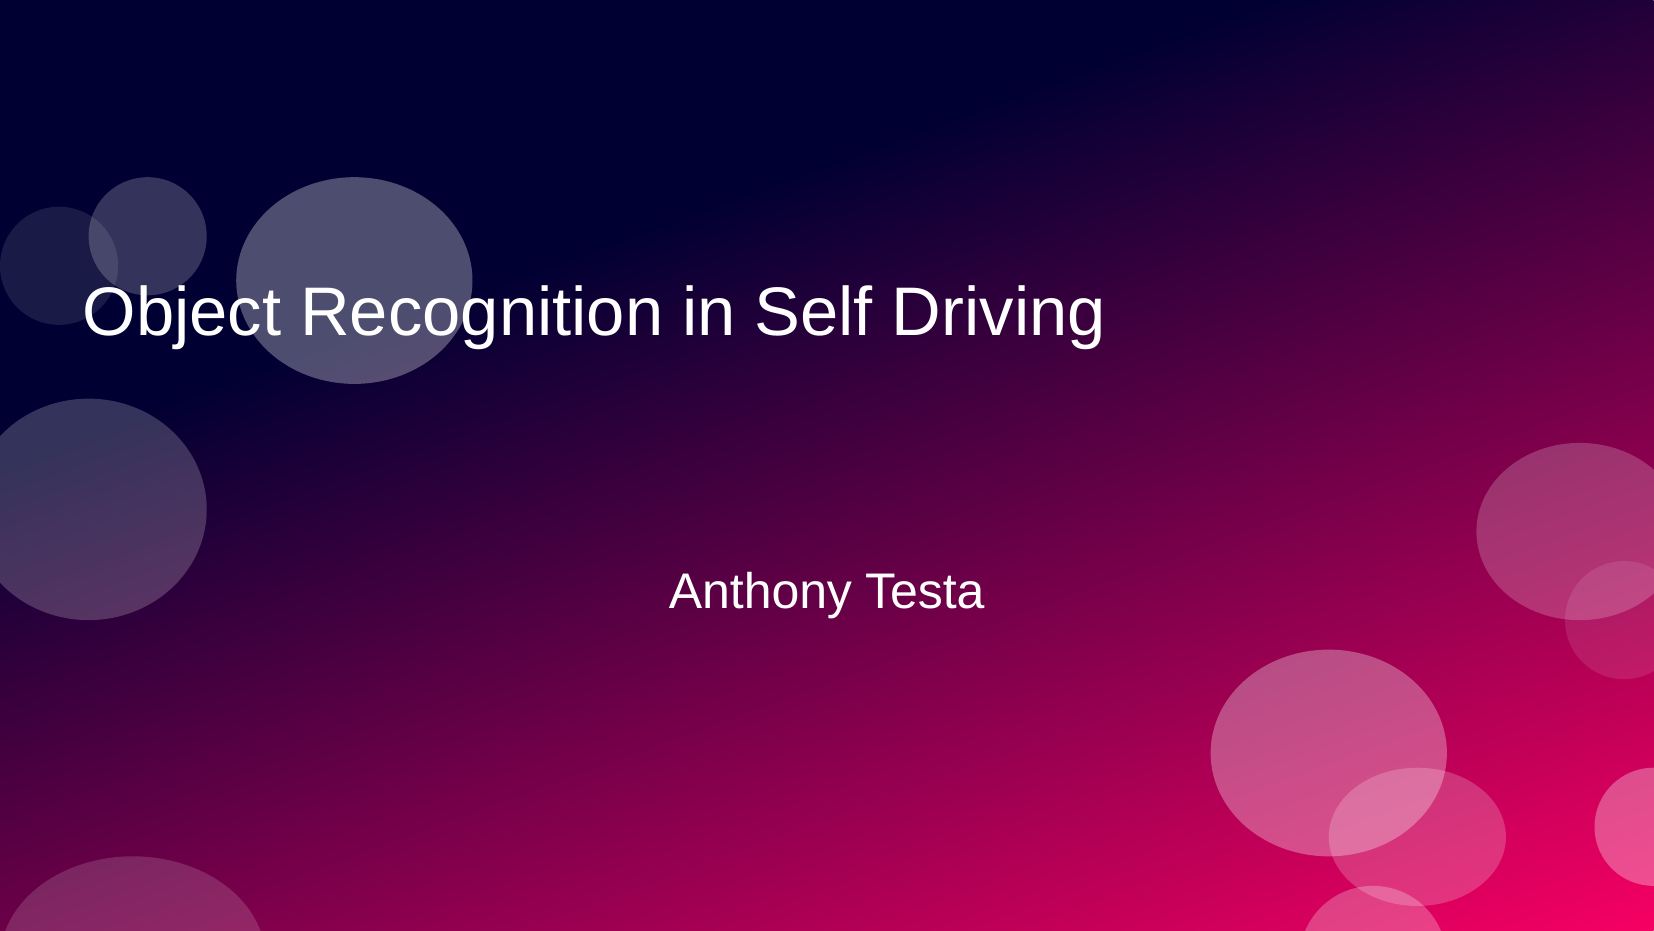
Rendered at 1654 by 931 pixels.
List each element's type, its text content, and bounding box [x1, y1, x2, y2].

subtitle Anthony Testa [82, 425, 1571, 758]
title Object Recognition in Self Driving [82, 234, 1571, 390]
